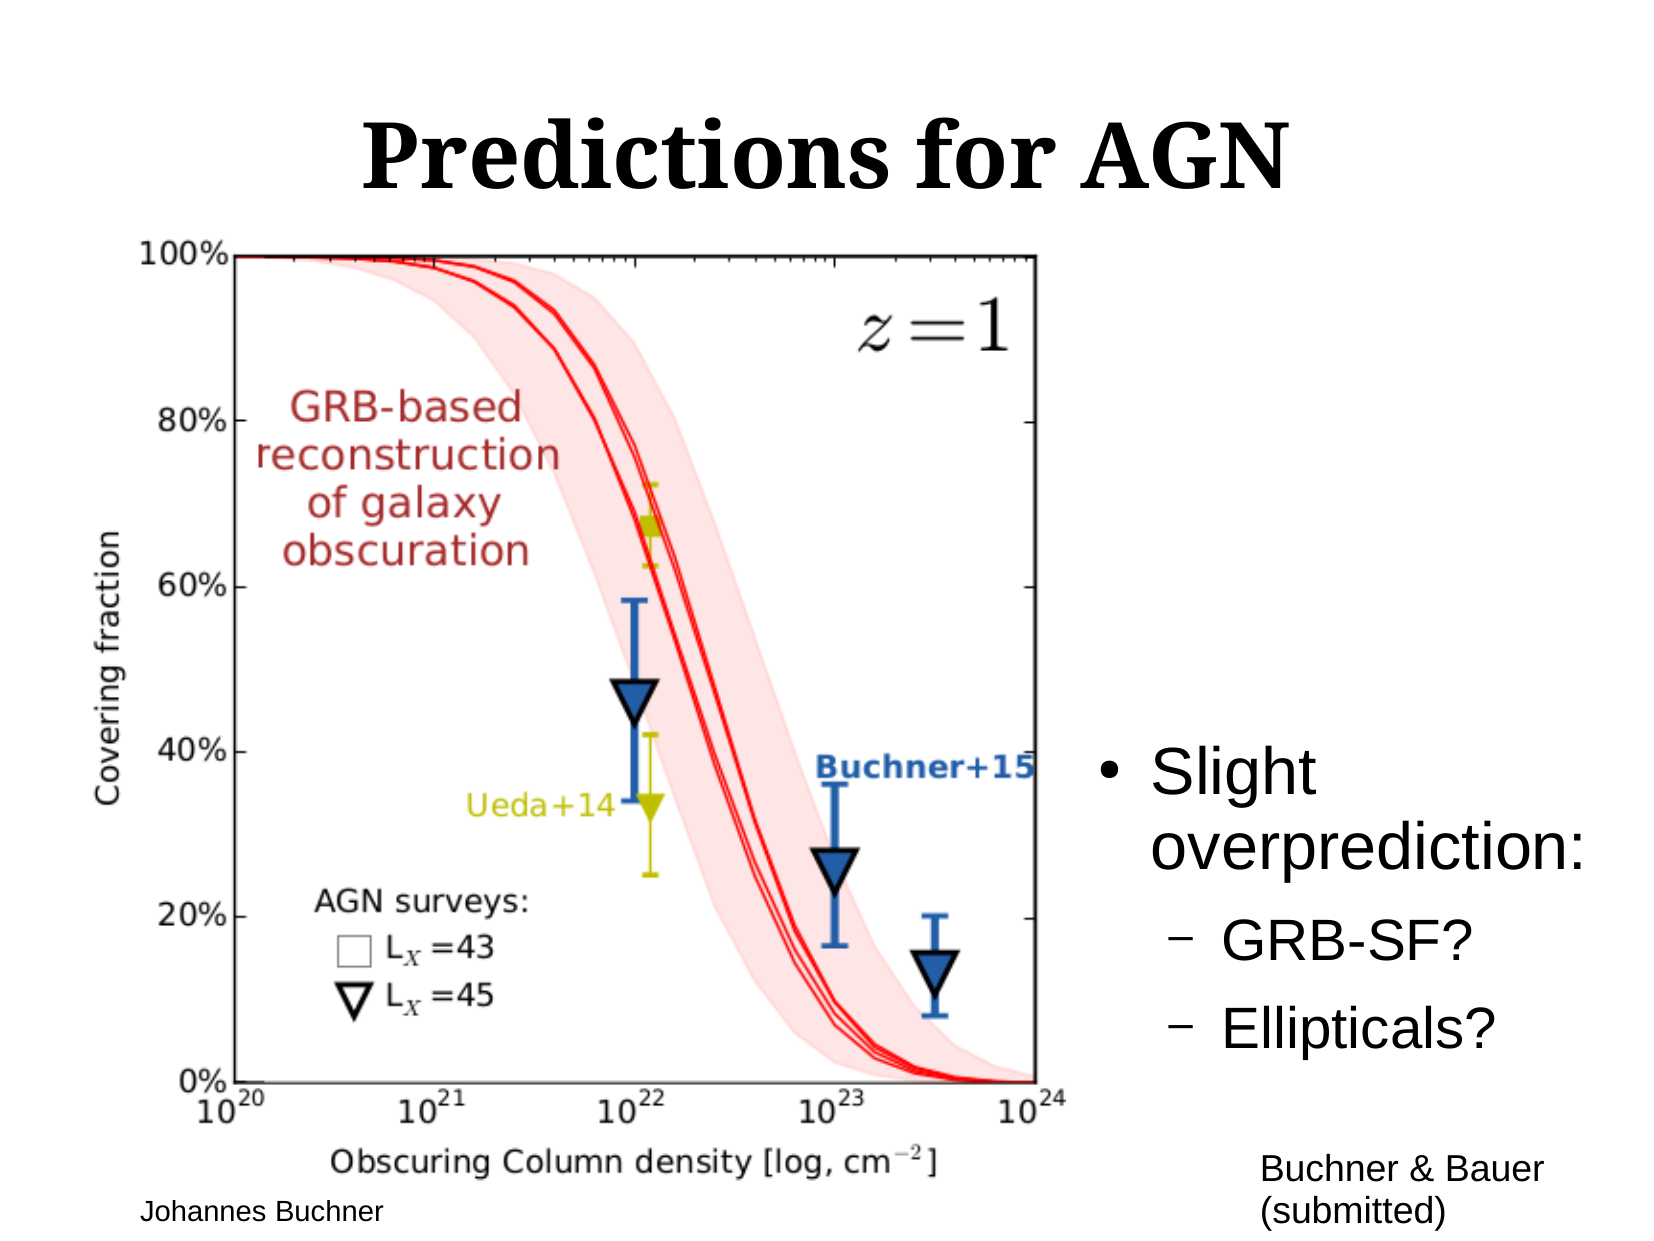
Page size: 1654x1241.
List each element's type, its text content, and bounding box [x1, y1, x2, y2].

text_box Buchner & Bauer (submitted) [1245, 1140, 1646, 1239]
list Slight overprediction: GRB-SF? Ellipticals? [1080, 630, 1621, 1126]
title Predictions for AGN [82, 49, 1571, 257]
picture [75, 236, 1066, 1201]
